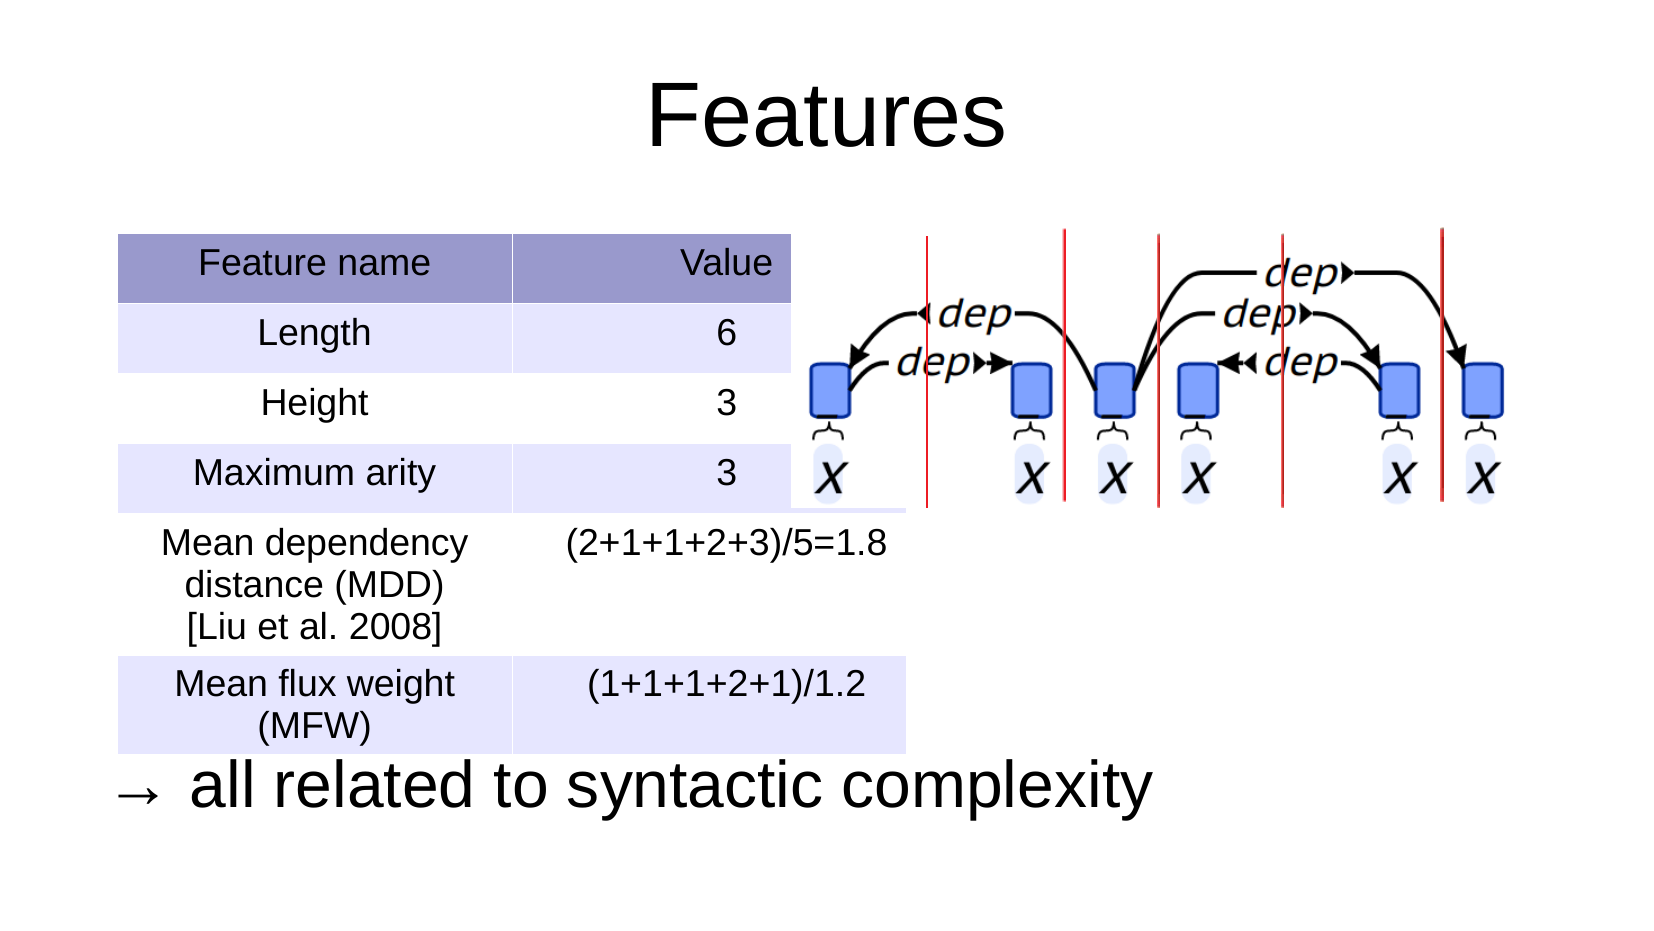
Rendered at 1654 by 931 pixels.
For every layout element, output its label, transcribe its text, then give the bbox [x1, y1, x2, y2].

list → all related to syntactic complexity [35, 283, 1524, 823]
table_cell Mean dependency distance (MDD) [Liu et al. 2008] [118, 514, 512, 655]
table_cell 3 [513, 374, 791, 443]
table_cell Mean flux weight (MFW) [118, 656, 512, 754]
table_cell 3 [513, 444, 906, 513]
table_cell Height [118, 374, 512, 443]
title Features [82, 37, 1571, 193]
table_cell (2+1+1+2+3)/5=1.8 [513, 514, 906, 655]
table_cell Maximum arity [118, 444, 512, 513]
table_cell (1+1+1+2+1)/1.2 [513, 656, 906, 754]
table_header Feature name [118, 234, 512, 303]
table_cell Length [118, 304, 512, 373]
picture [791, 212, 1557, 508]
table_header Value [513, 234, 791, 303]
table_cell 6 [513, 304, 791, 373]
